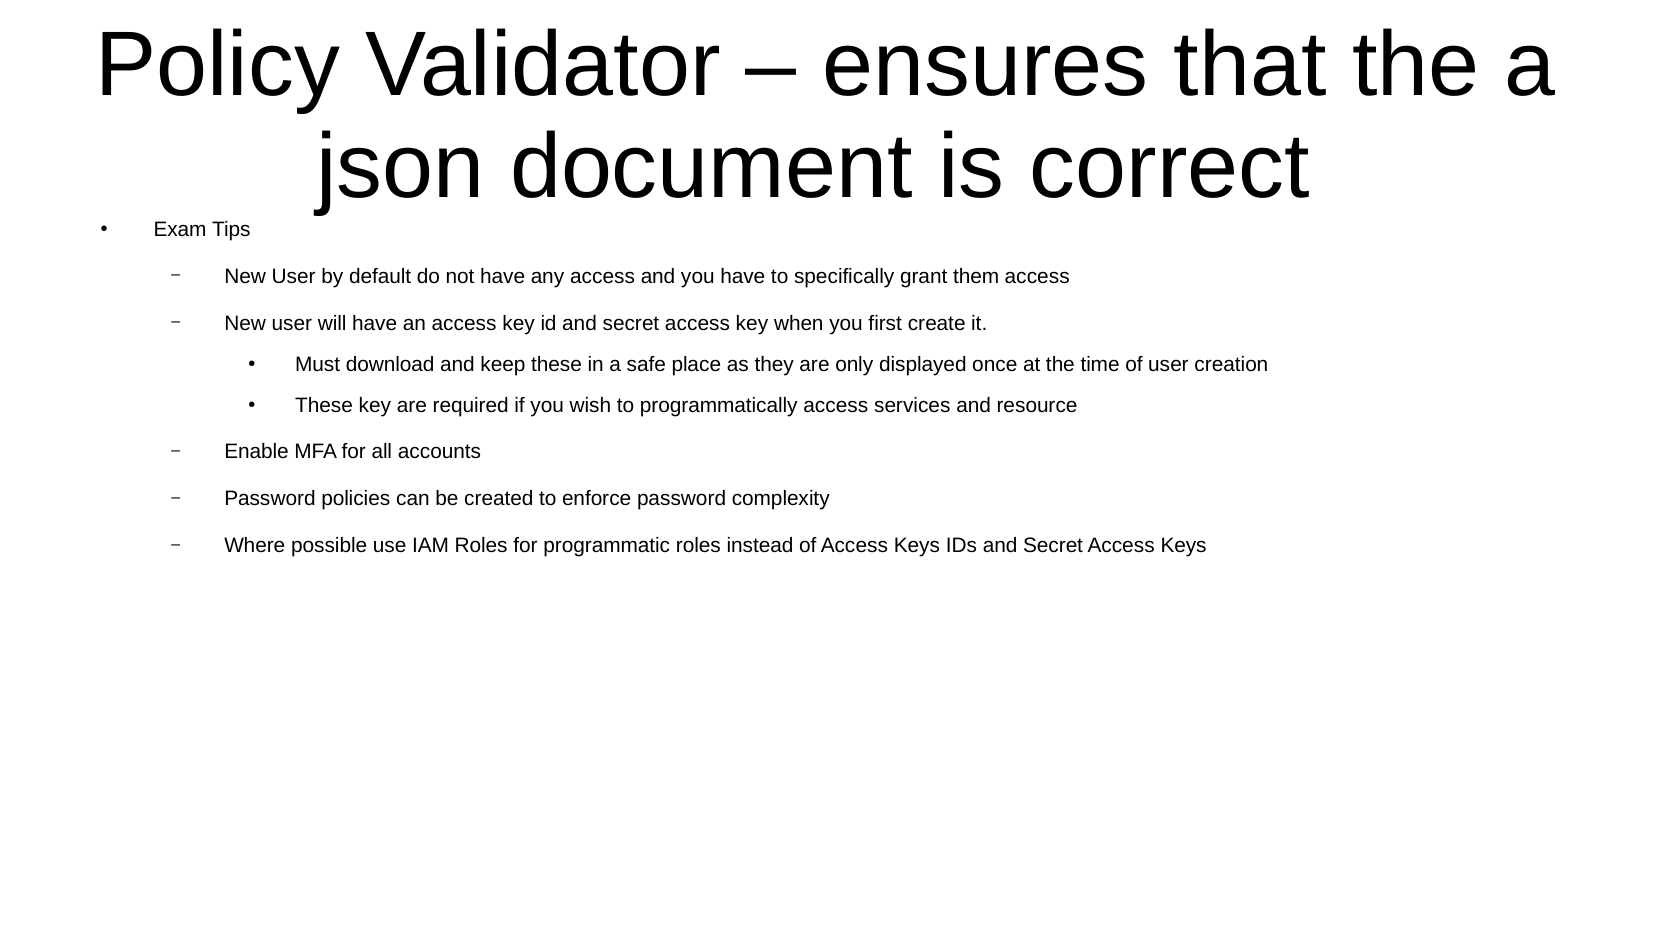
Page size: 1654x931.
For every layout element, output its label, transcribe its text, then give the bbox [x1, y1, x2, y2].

list Exam Tips New User by default do not have any access and you have to specifically grant them access New user will have an access key id and secret access key when you first create it. Must download and keep these in a safe place as they are only displayed once at the time of user creation These key are required if you wish to programmatically access services and resource Enable MFA for all accounts Password policies can be created to enforce password complexity Where possible use IAM Roles for programmatic roles instead of Access Keys IDs and Secret Access Keys [82, 217, 1636, 901]
title Policy Validator – ensures that the a json document is correct [82, 12, 1571, 217]
